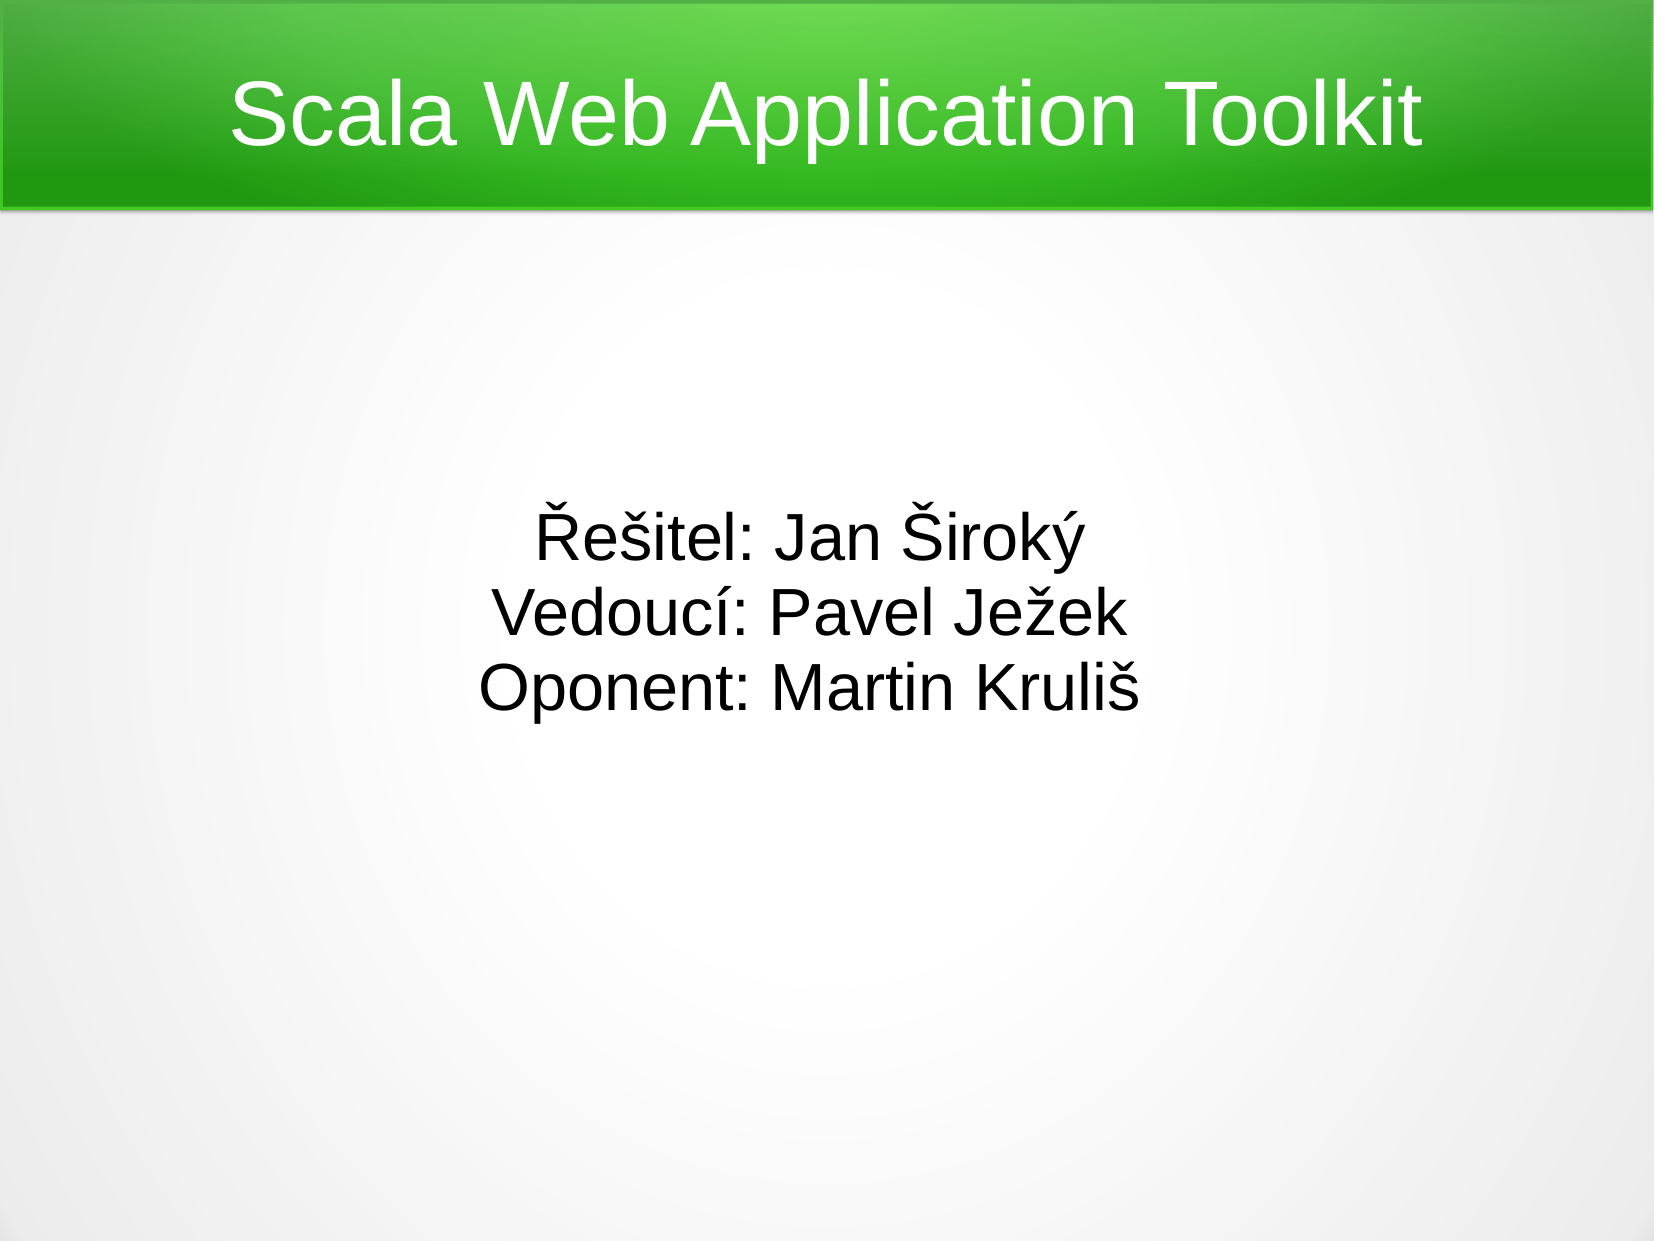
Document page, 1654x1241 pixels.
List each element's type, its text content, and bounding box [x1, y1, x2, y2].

subtitle Řešitel: Jan Široký Vedoucí: Pavel Ježek Oponent: Martin Kruliš [82, 290, 1538, 1010]
title Scala Web Application Toolkit [82, 49, 1571, 179]
